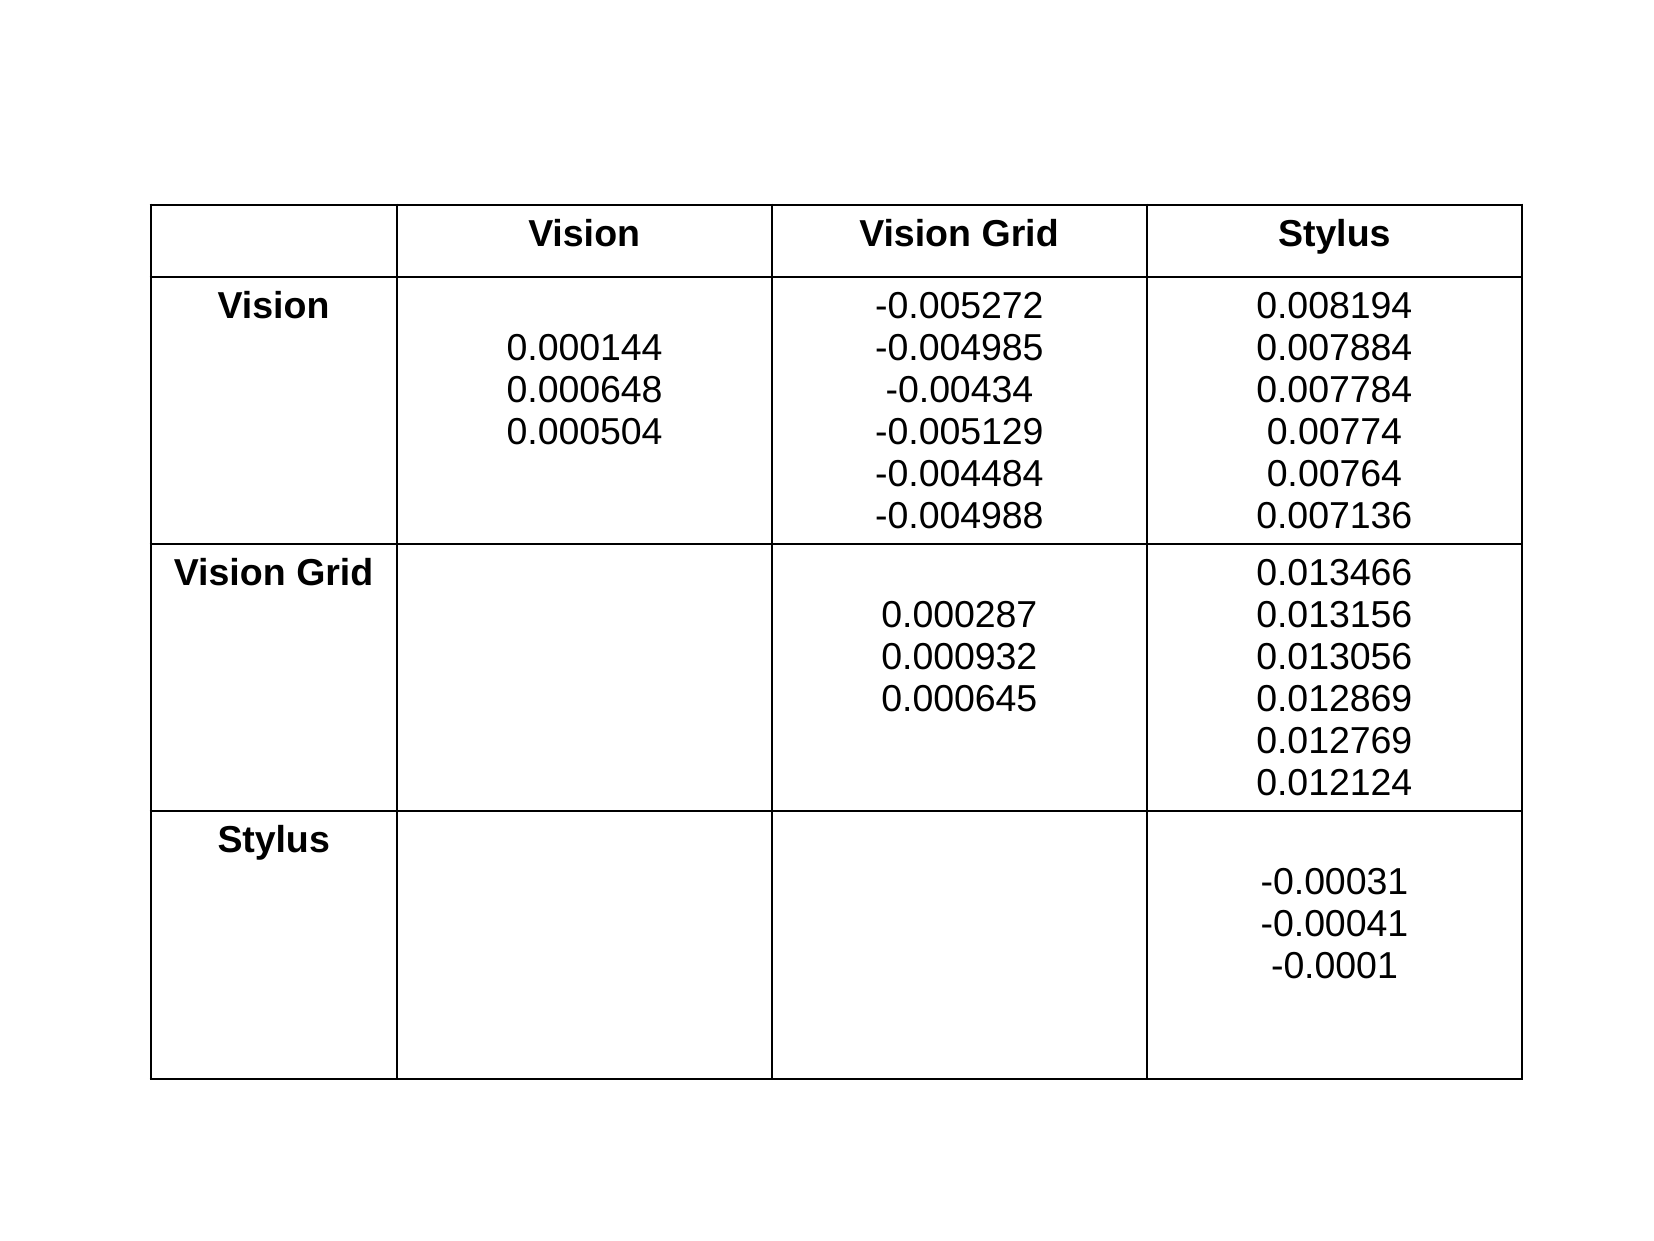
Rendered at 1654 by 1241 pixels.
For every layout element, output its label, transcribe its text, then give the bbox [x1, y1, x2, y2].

table_cell Vision [152, 278, 396, 543]
table_cell 0.000287 0.000932 0.000645 [773, 545, 1146, 810]
table_header Vision [398, 206, 771, 276]
table_cell [398, 545, 771, 810]
table_cell 0.008194 0.007884 0.007784 0.00774 0.00764 0.007136 [1148, 278, 1521, 543]
table_cell 0.000144 0.000648 0.000504 [398, 278, 771, 543]
table_cell 0.013466 0.013156 0.013056 0.012869 0.012769 0.012124 [1148, 545, 1521, 810]
table_header [152, 206, 396, 276]
table_cell [398, 812, 771, 1078]
table_header Stylus [1148, 206, 1521, 276]
table_cell -0.005272 -0.004985 -0.00434 -0.005129 -0.004484 -0.004988 [773, 278, 1146, 543]
table_cell Stylus [152, 812, 396, 1078]
table_cell Vision Grid [152, 545, 396, 810]
table_header Vision Grid [773, 206, 1146, 276]
table_cell [773, 812, 1146, 1078]
table_cell -0.00031 -0.00041 -0.0001 [1148, 812, 1521, 1078]
